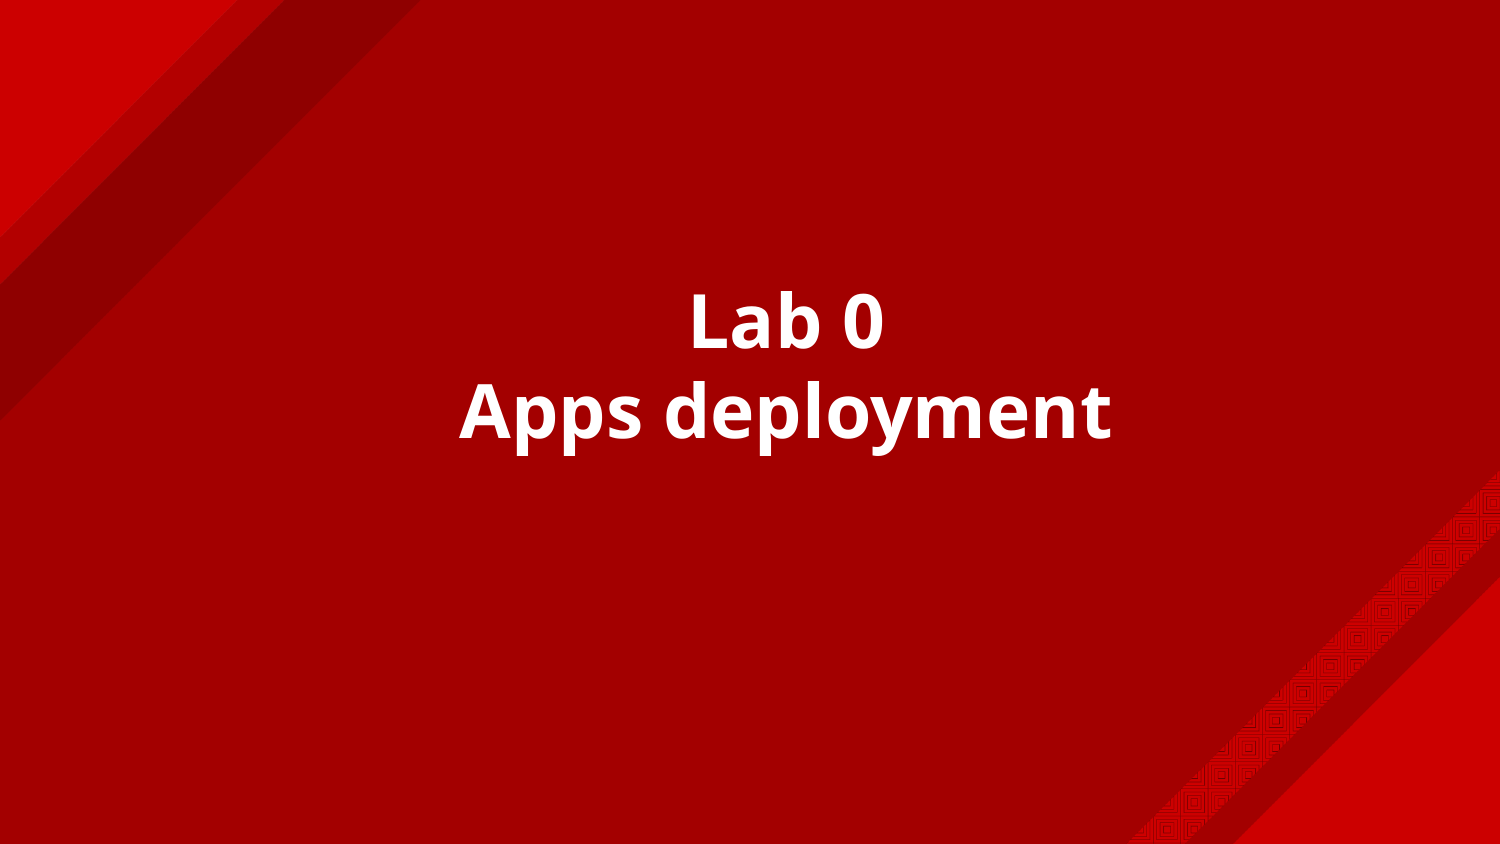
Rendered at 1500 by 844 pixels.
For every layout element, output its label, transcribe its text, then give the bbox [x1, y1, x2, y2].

picture [0, 0, 1500, 844]
title Lab 0 Apps deployment [298, 356, 1274, 469]
